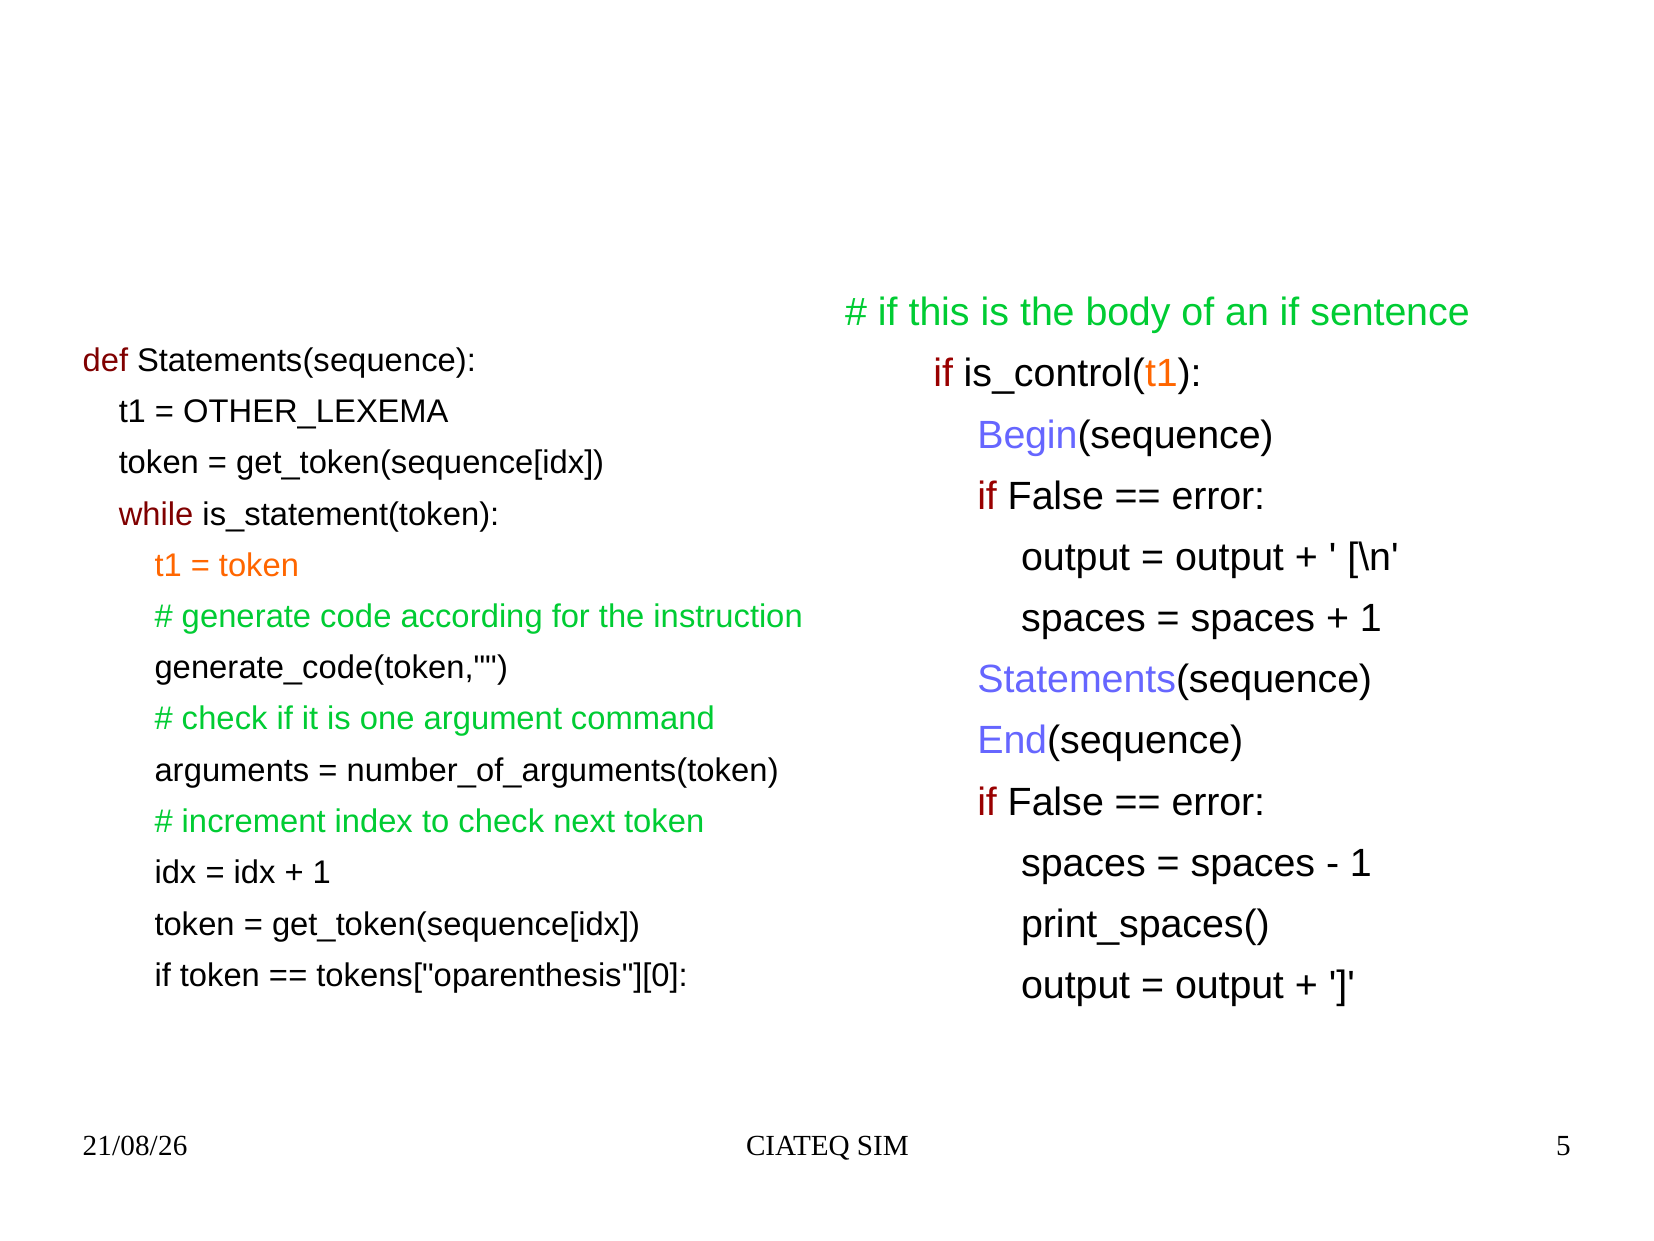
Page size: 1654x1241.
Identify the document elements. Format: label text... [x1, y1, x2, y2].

list # if this is the body of an if sentence if is_control(t1): Begin(sequence) if False == error: output = output + ' [\n' spaces = spaces + 1 Statements(sequence) End(sequence) if False == error: spaces = spaces - 1 print_spaces() output = output + ']' [845, 290, 1572, 1010]
list def Statements(sequence): t1 = OTHER_LEXEMA token = get_token(sequence[idx]) while is_statement(token): t1 = token # generate code according for the instruction generate_code(token,"") # check if it is one argument command arguments = number_of_arguments(token) # increment index to check next token idx = idx + 1 token = get_token(sequence[idx]) if token == tokens["oparenthesis"][0]: [82, 290, 809, 1010]
